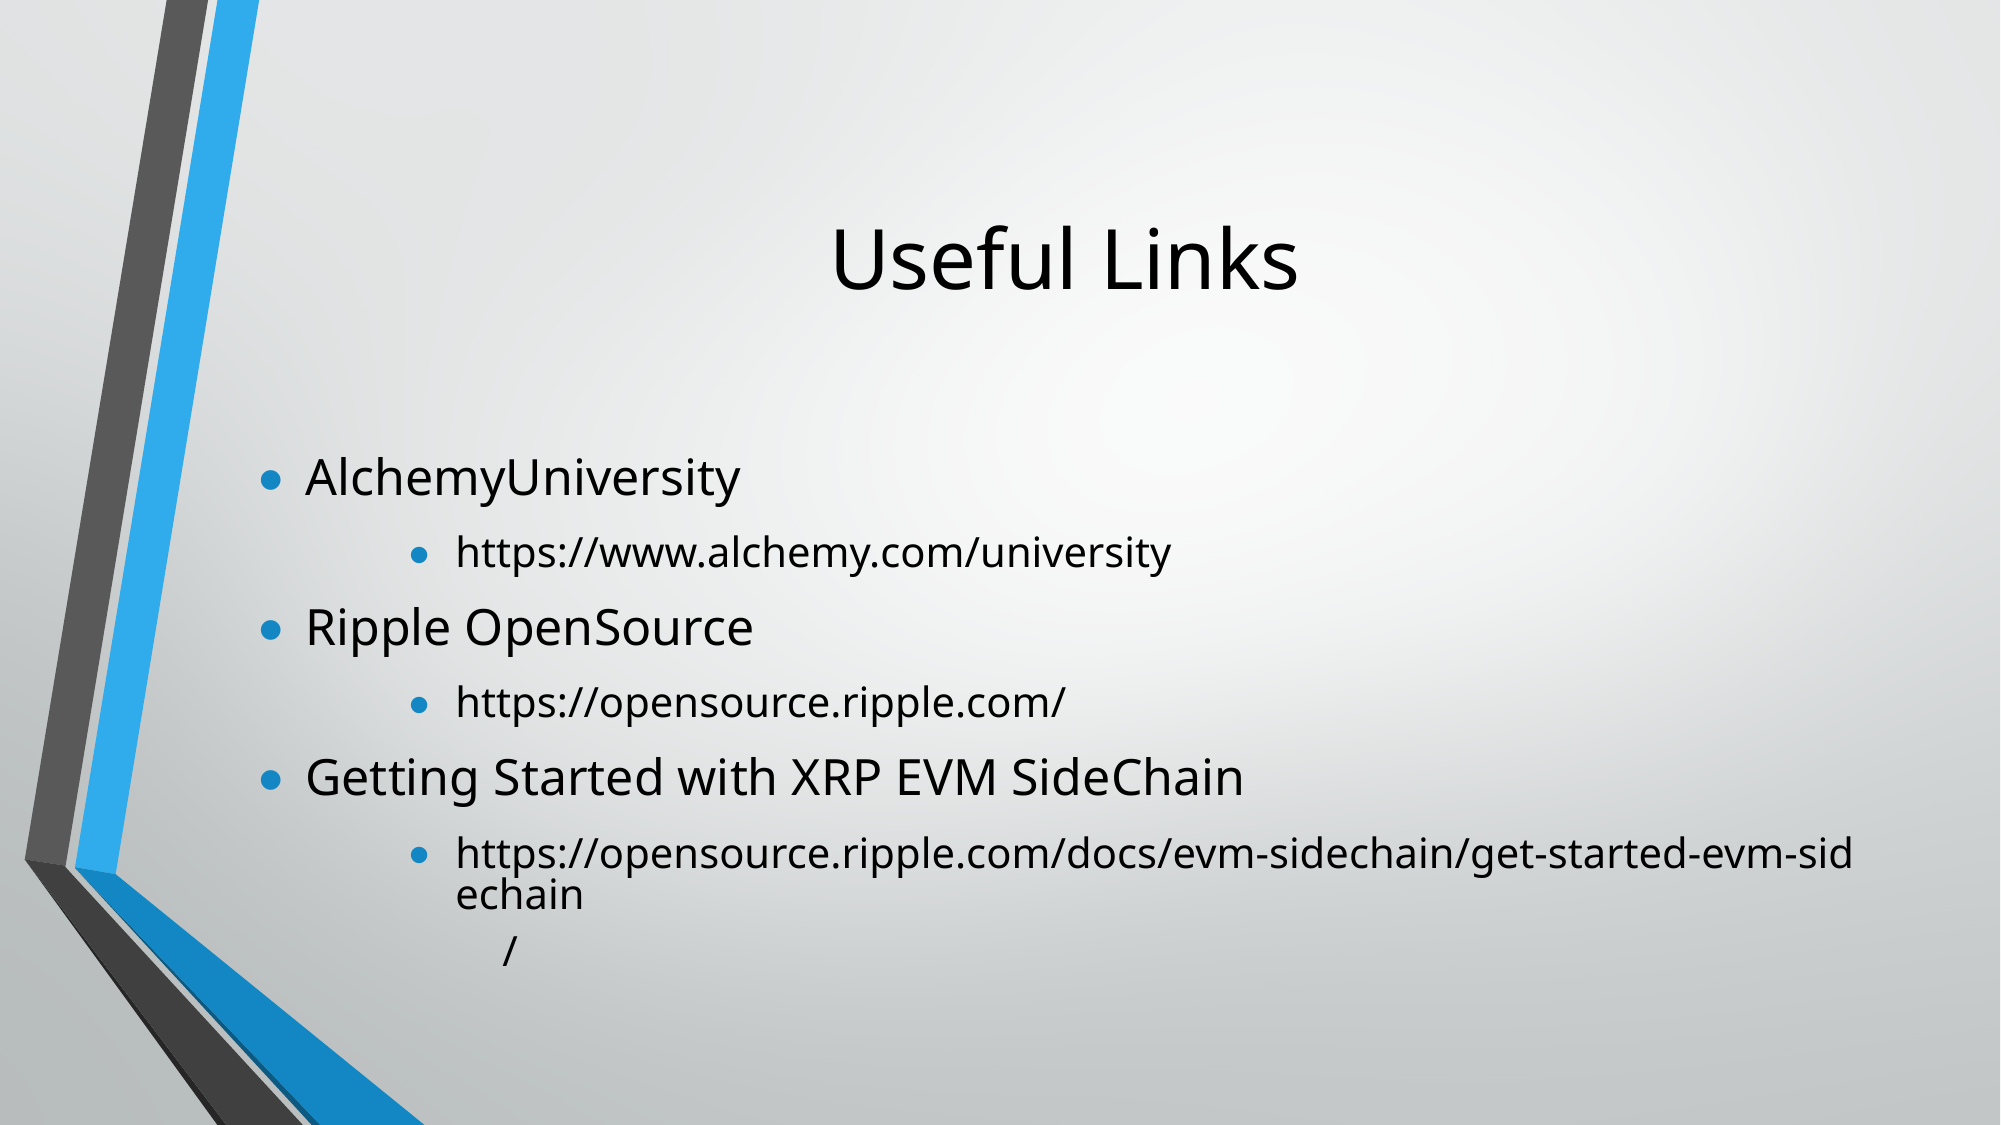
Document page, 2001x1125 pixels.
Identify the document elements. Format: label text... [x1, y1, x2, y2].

list Alchemy University https://www.alchemy.com/university Ripple Open Source https://opensource.ripple.com/ Getting Started with XRP EVM Side Chain https://opensource.ripple.com/docs/evm-sidechain/get-started-evm-sidechain/ [243, 437, 1887, 950]
title Useful Links [243, 112, 1887, 400]
